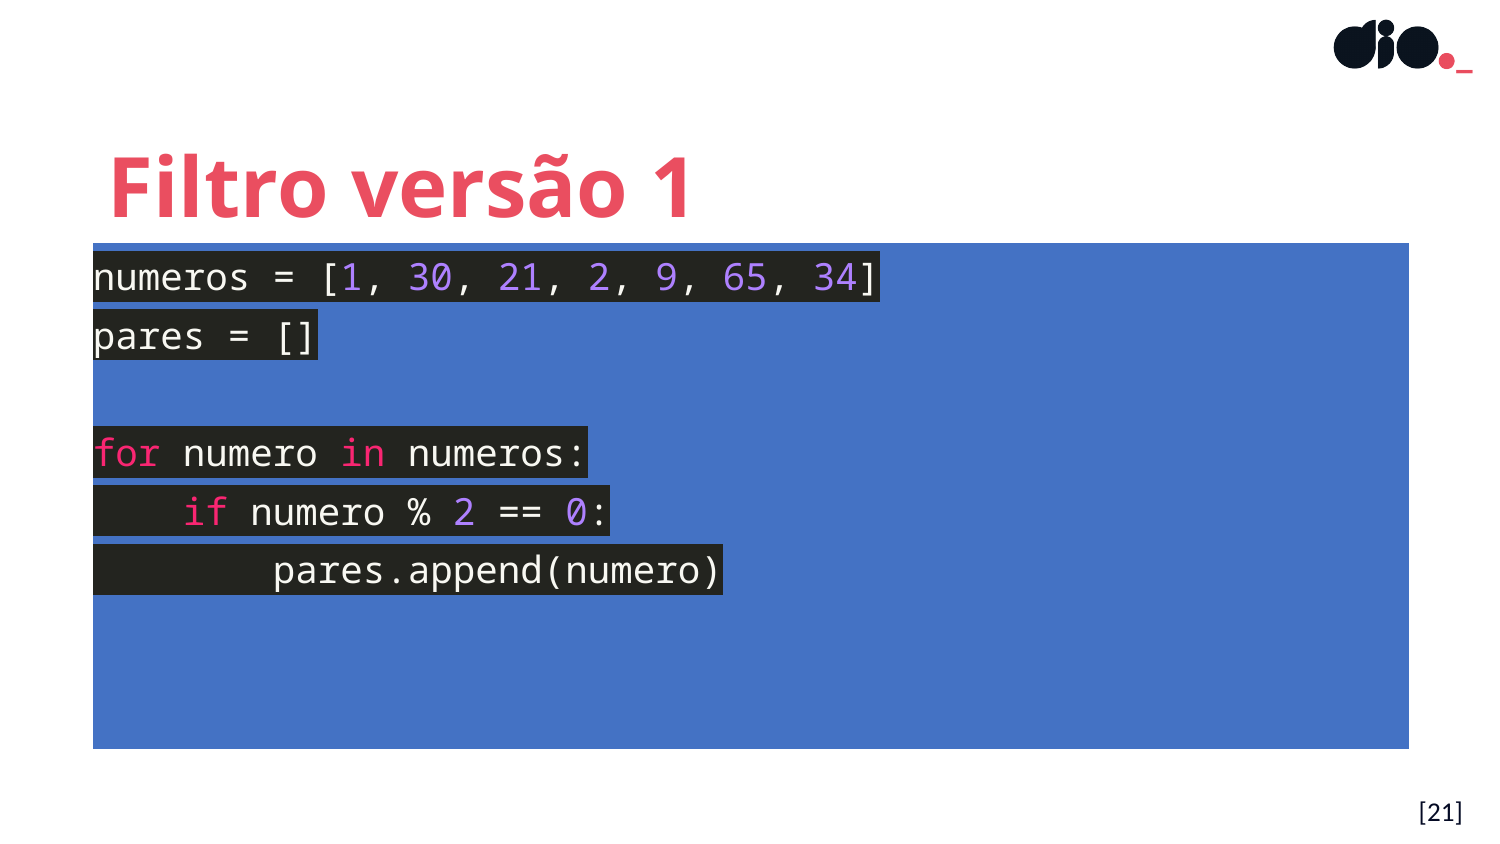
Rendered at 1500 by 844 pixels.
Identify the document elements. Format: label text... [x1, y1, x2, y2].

text_box [] [1403, 779, 1494, 844]
table_header numeros = [1, 30, 21, 2, 9, 65, 34] pares = [] for numero in numeros: if numero % 2 == 0: pares.append(numero) [93, 243, 1409, 749]
text_box Filtro versão 1 [92, 104, 1408, 243]
